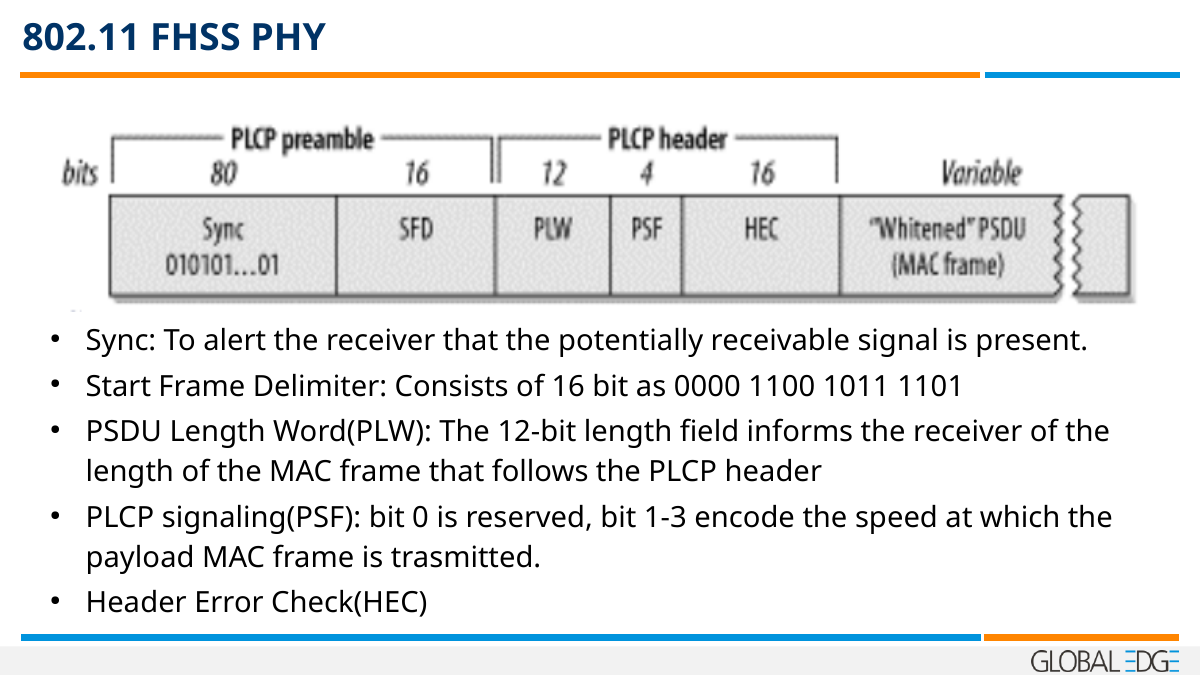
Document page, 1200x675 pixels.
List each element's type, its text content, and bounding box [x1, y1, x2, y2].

text_box Sync: To alert the receiver that the potentially receivable signal is present. Start Frame Delimiter: Consists of 16 bit as 0000 1100 1011 1101 PSDU Length Word(PLW): The 12-bit length field informs the receiver of the length of the MAC frame that follows the PLCP header PLCP signaling(PSF): bit 0 is reserved, bit 1-3 encode the speed at which the payload MAC frame is trasmitted. Header Error Check(HEC) [35, 311, 1200, 626]
picture [27, 87, 1166, 312]
title 802.11 FHSS PHY [12, 9, 1088, 63]
picture [1031, 650, 1179, 672]
